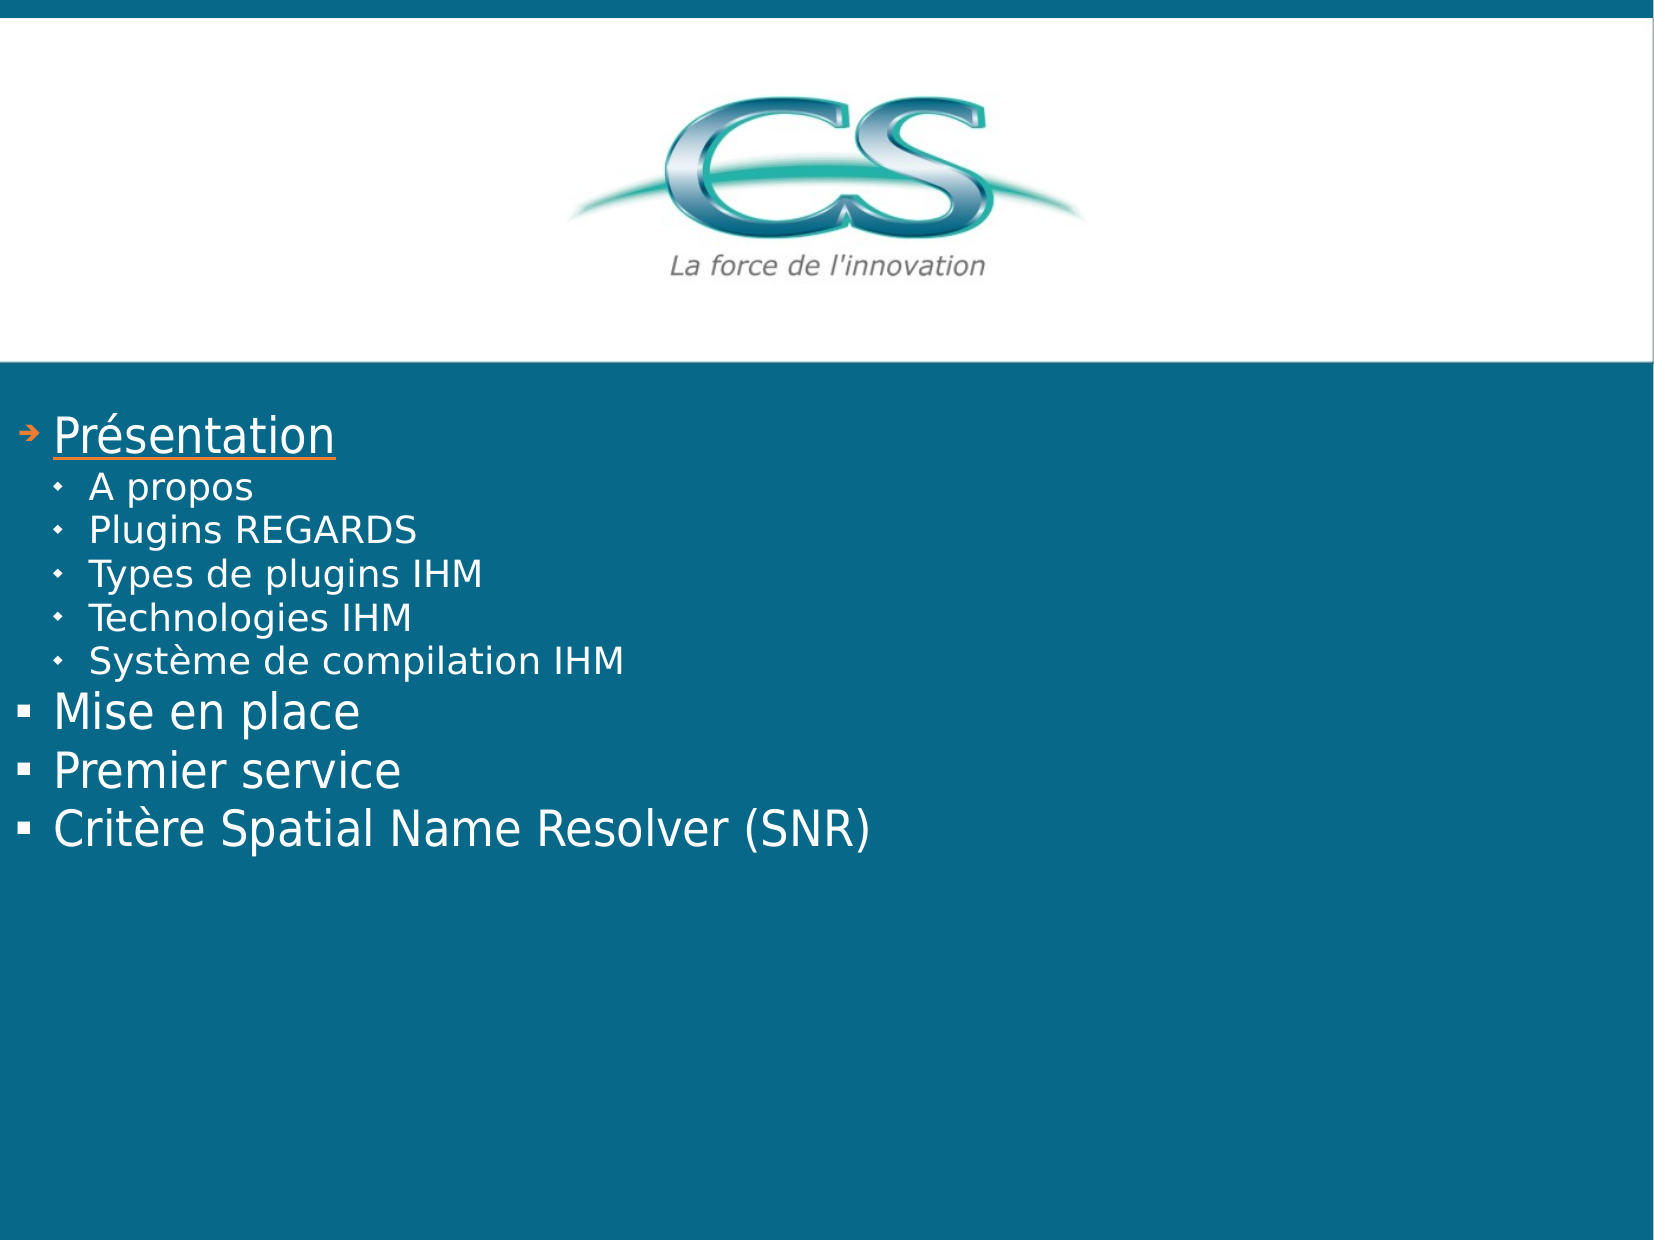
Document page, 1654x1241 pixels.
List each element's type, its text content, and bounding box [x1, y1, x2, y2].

picture [0, 19, 1654, 363]
text_box Présentation A propos Plugins REGARDS Types de plugins IHM Technologies IHM Système de compilation IHM Mise en place Premier service Critère Spatial Name Resolver (SNR) [17, 407, 1630, 1188]
